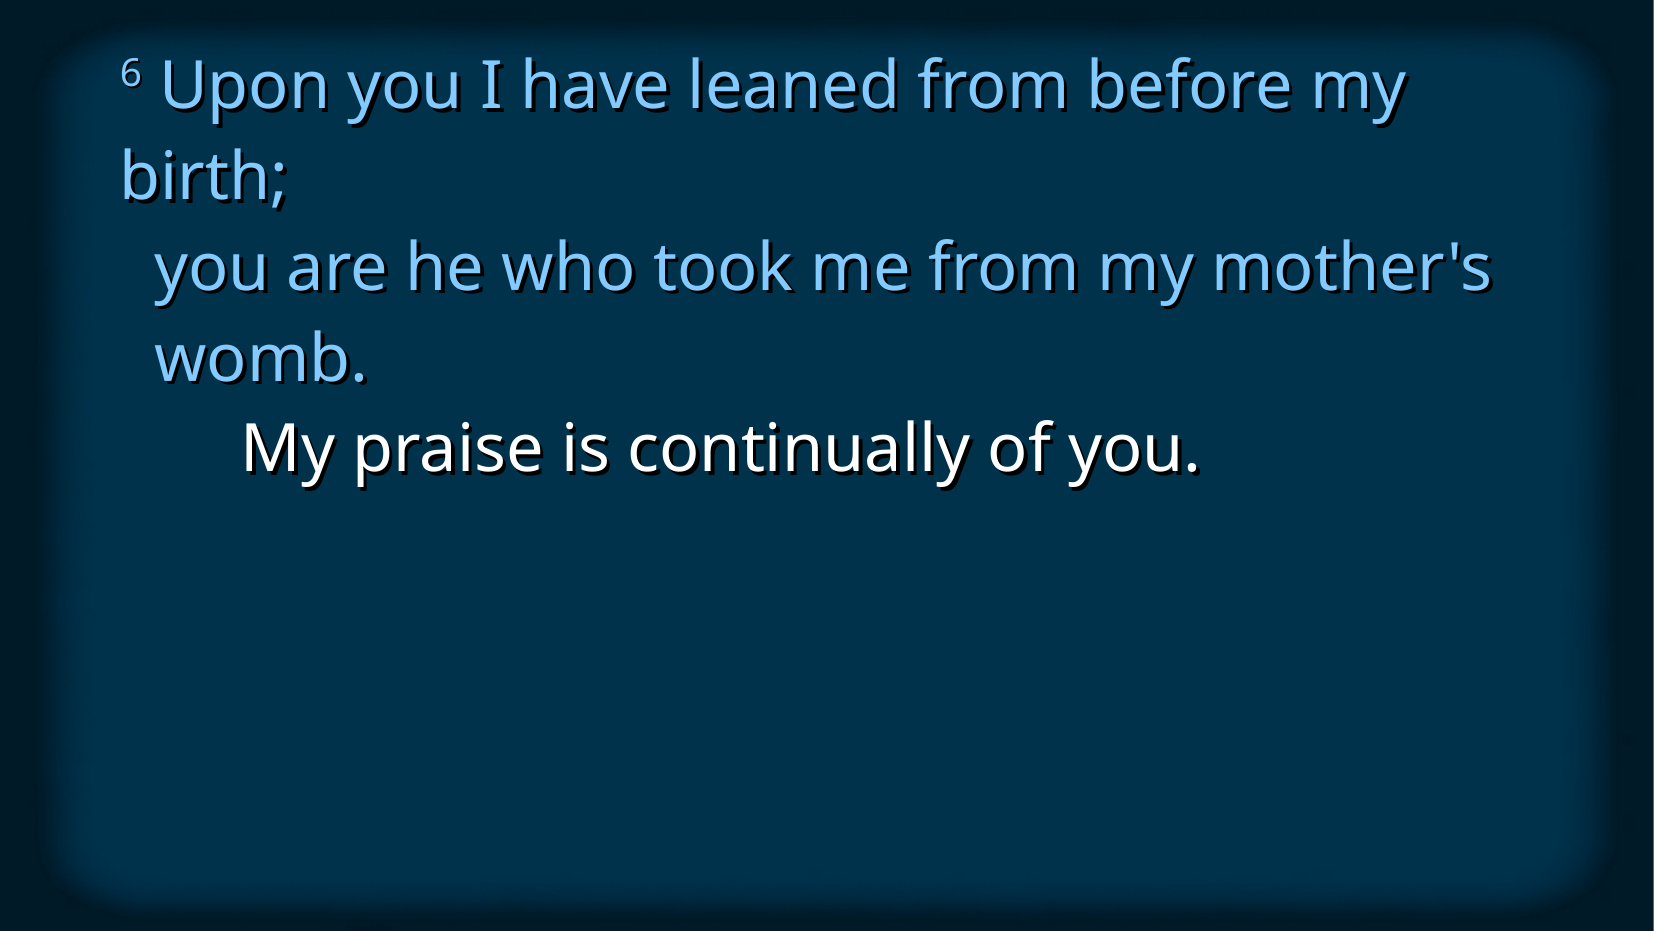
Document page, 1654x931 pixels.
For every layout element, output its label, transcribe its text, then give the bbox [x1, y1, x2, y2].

picture [0, 0, 1654, 931]
text_box 6 Upon you I have leaned from before my birth; you are he who took me from my mother's womb. My praise is continually of you. [105, 30, 1576, 400]
